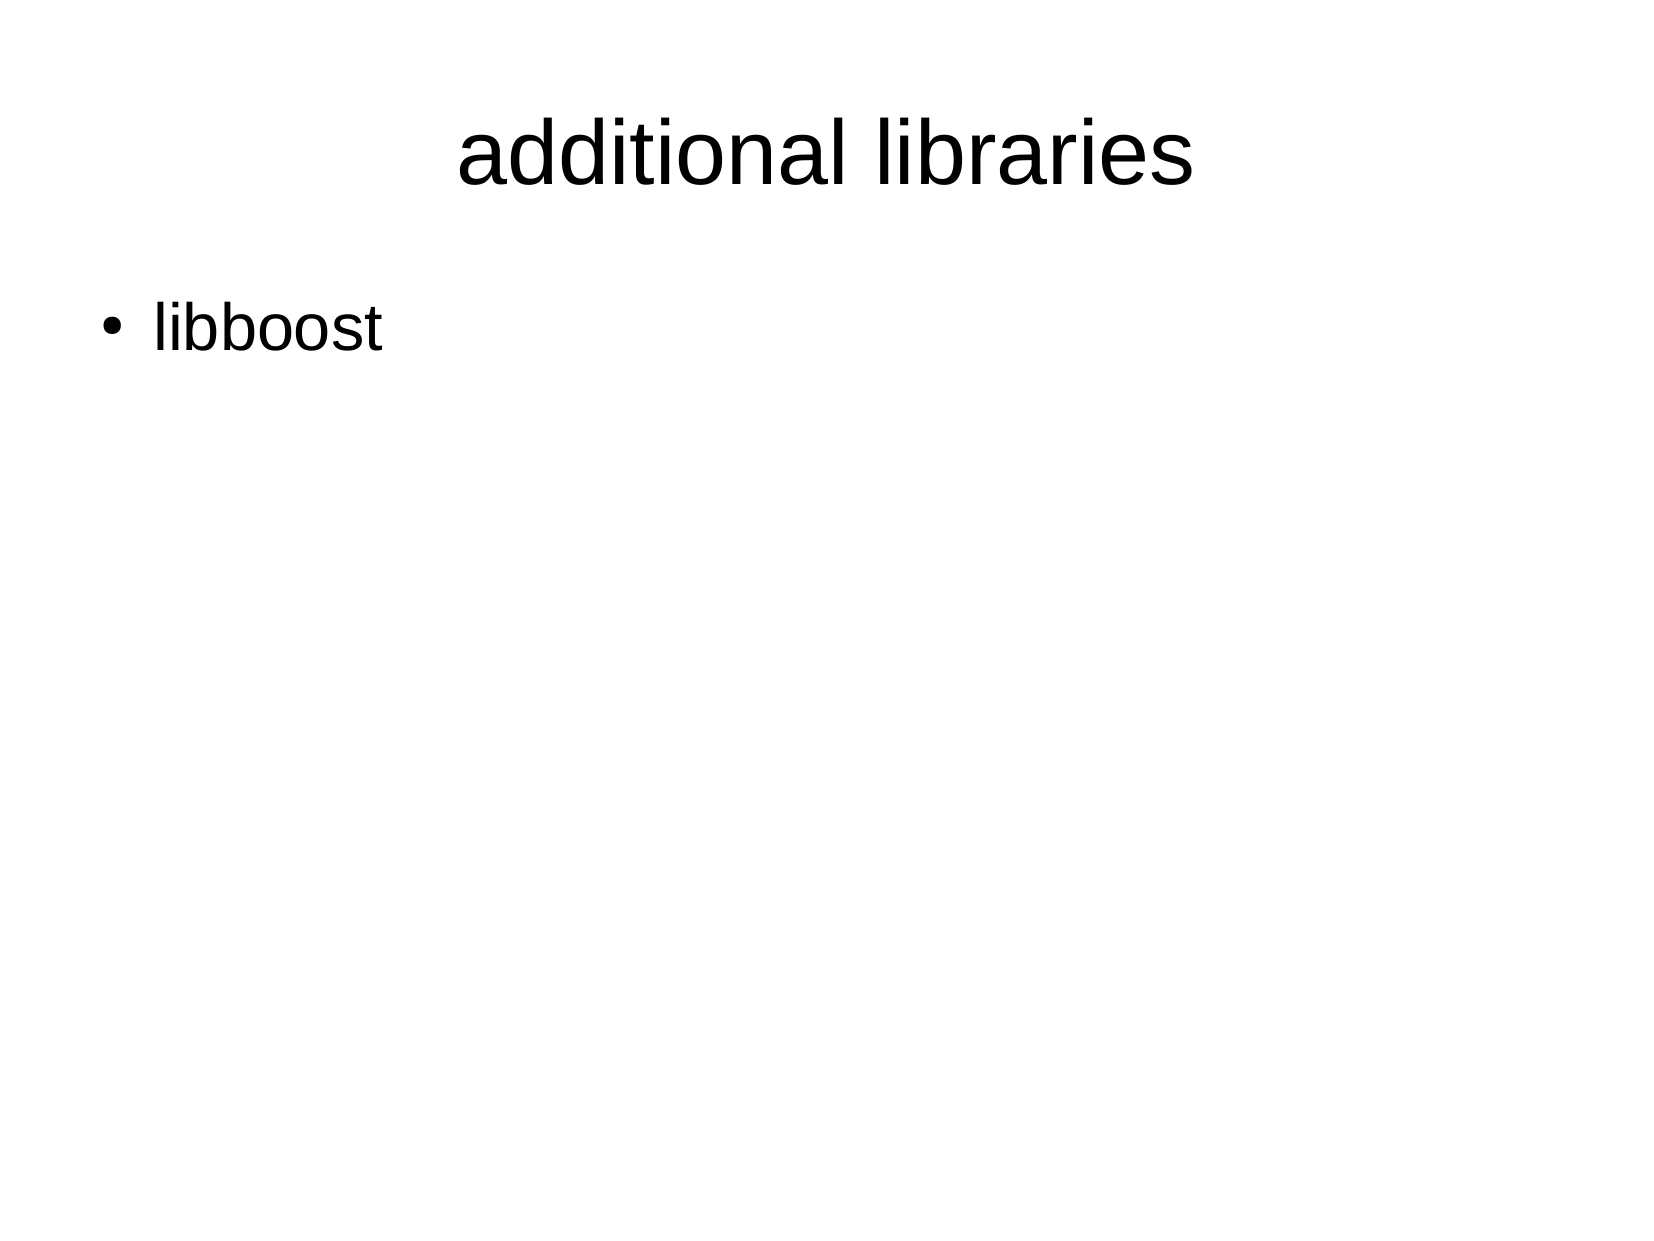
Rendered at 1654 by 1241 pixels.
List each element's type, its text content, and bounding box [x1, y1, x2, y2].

title additional libraries [82, 49, 1571, 257]
list libboost [82, 290, 1571, 1010]
